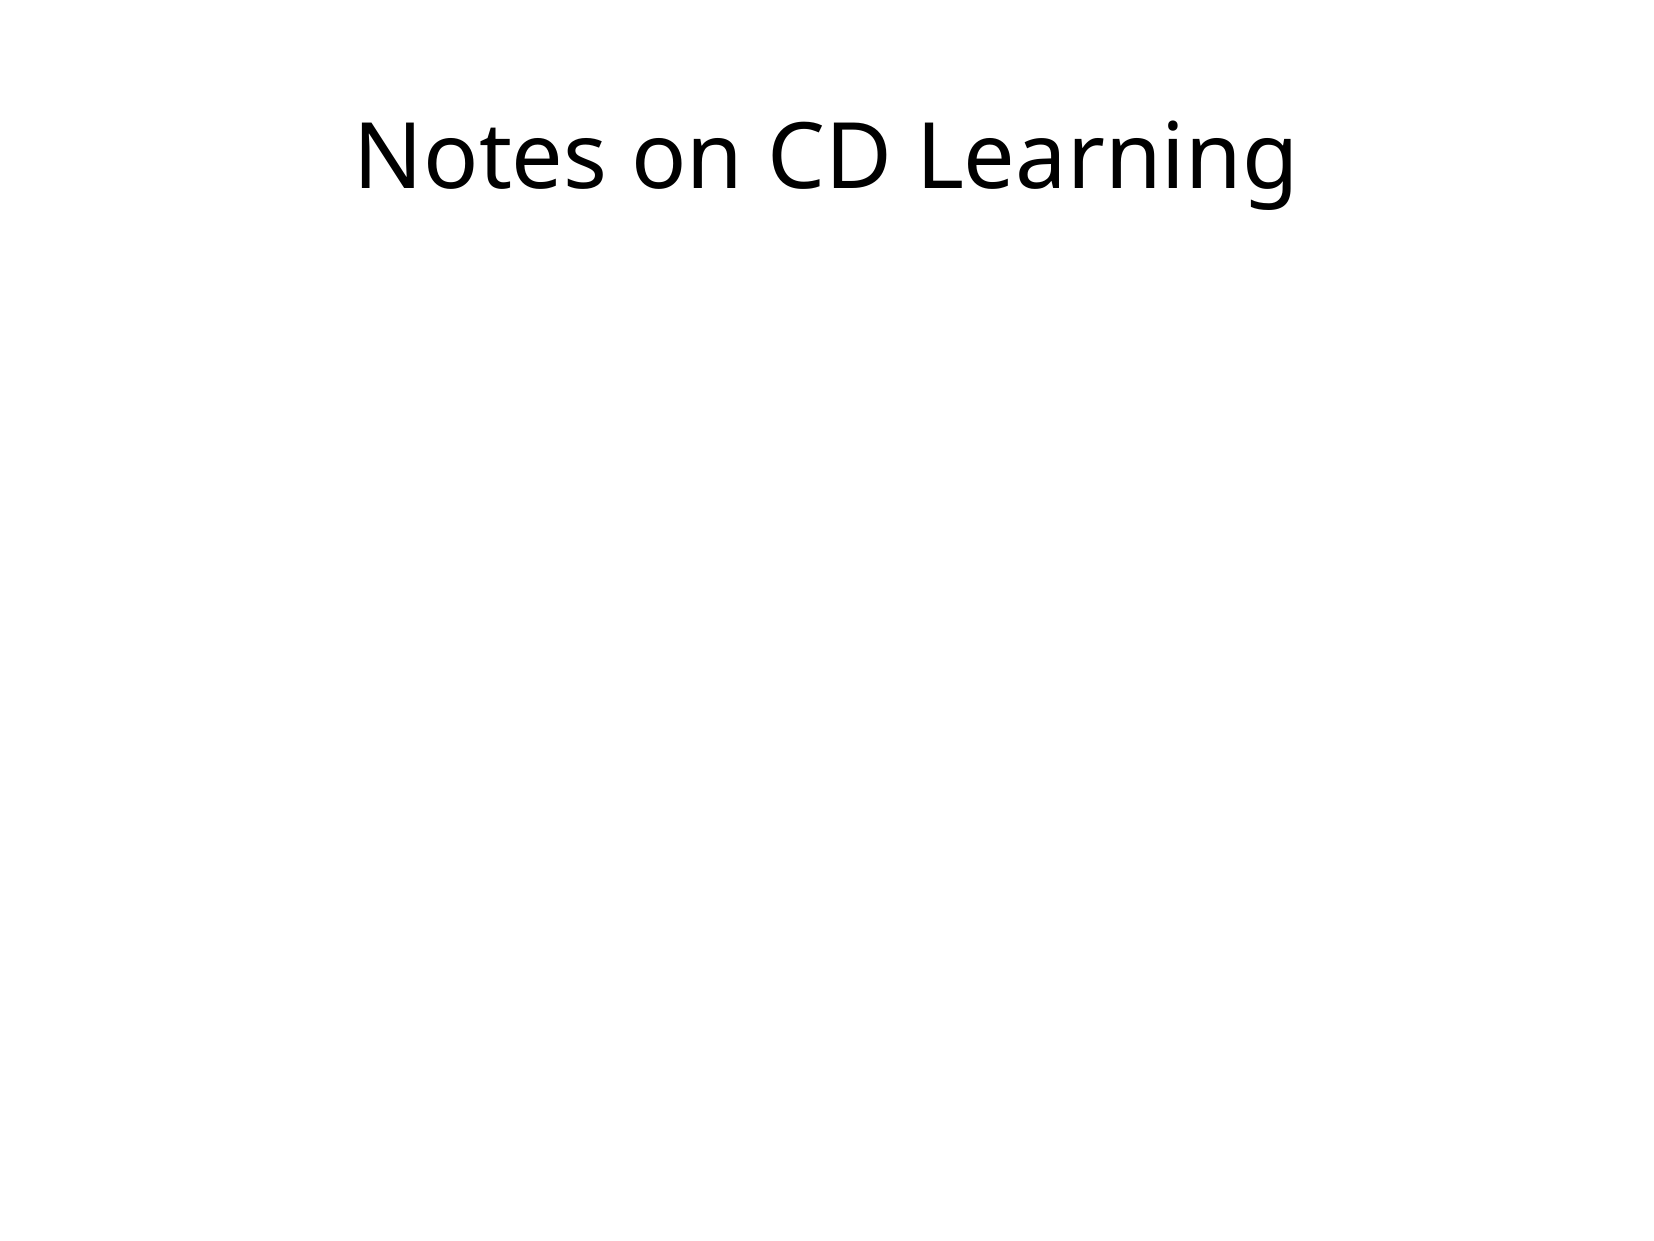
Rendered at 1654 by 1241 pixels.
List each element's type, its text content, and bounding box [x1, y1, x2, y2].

title Notes on CD Learning [82, 56, 1571, 250]
